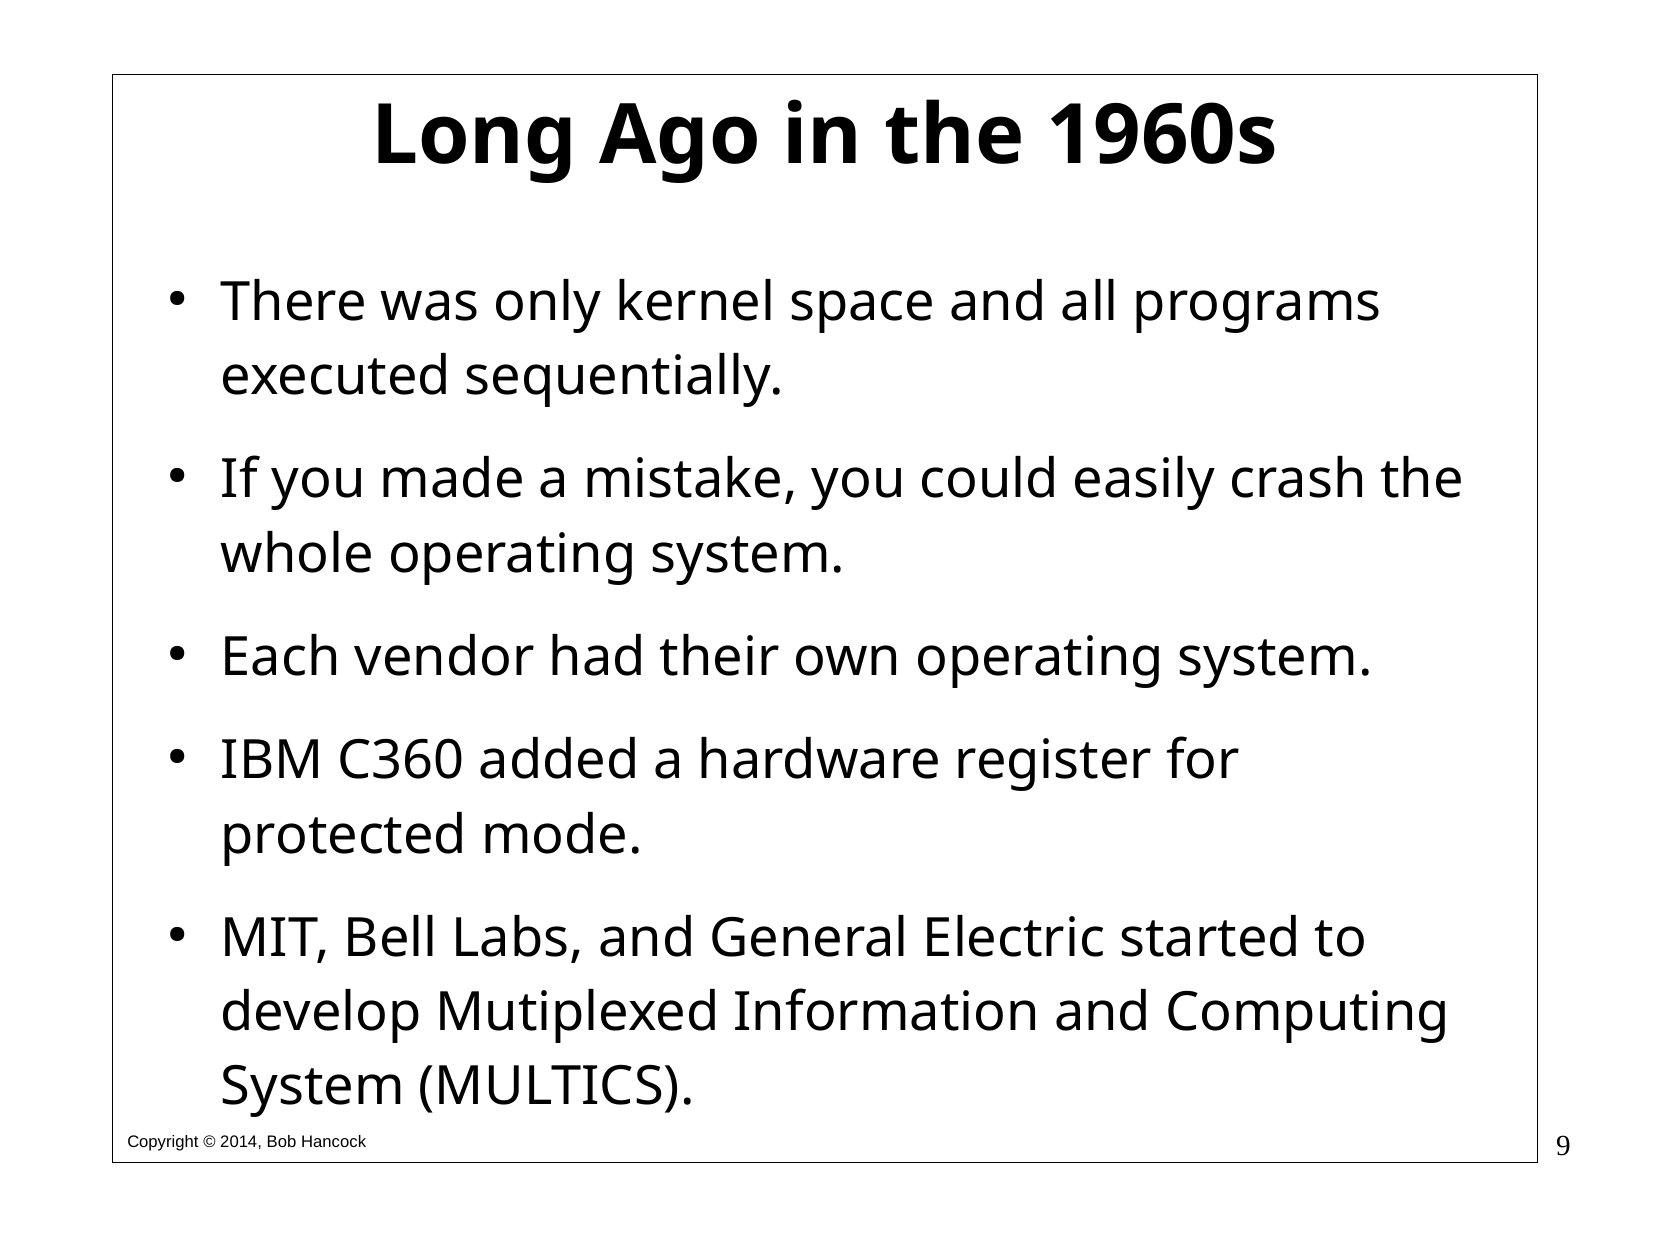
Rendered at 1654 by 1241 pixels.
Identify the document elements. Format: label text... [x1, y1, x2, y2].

text_box Copyright © 2014, Bob Hancock [112, 1125, 382, 1159]
list There was only kernel space and all programs executed sequentially. If you made a mistake, you could easily crash the whole operating system. Each vendor had their own operating system. IBM C360 added a hardware register for protected mode. MIT, Bell Labs, and General Electric started to develop Mutiplexed Information and Computing System (MULTICS). [150, 262, 1501, 1126]
title Long Ago in the 1960s [112, 75, 1538, 188]
